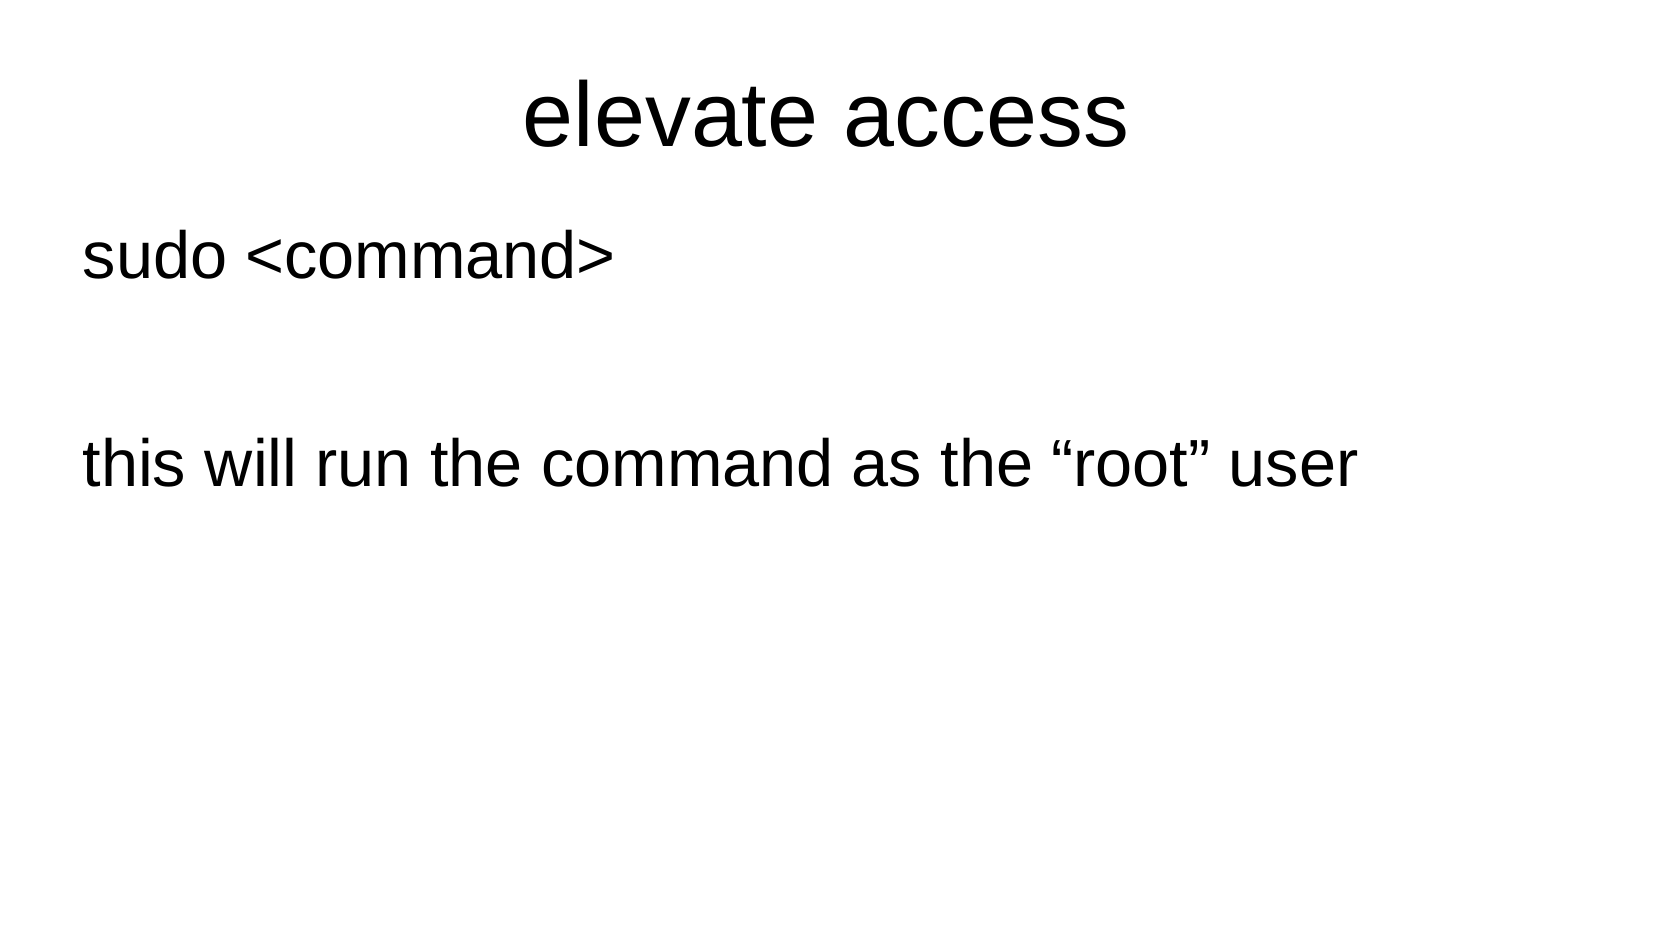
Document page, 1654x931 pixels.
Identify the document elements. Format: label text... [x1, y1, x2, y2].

title elevate access [82, 37, 1571, 193]
list sudo <command> this will run the command as the “root” user [82, 217, 1571, 758]
